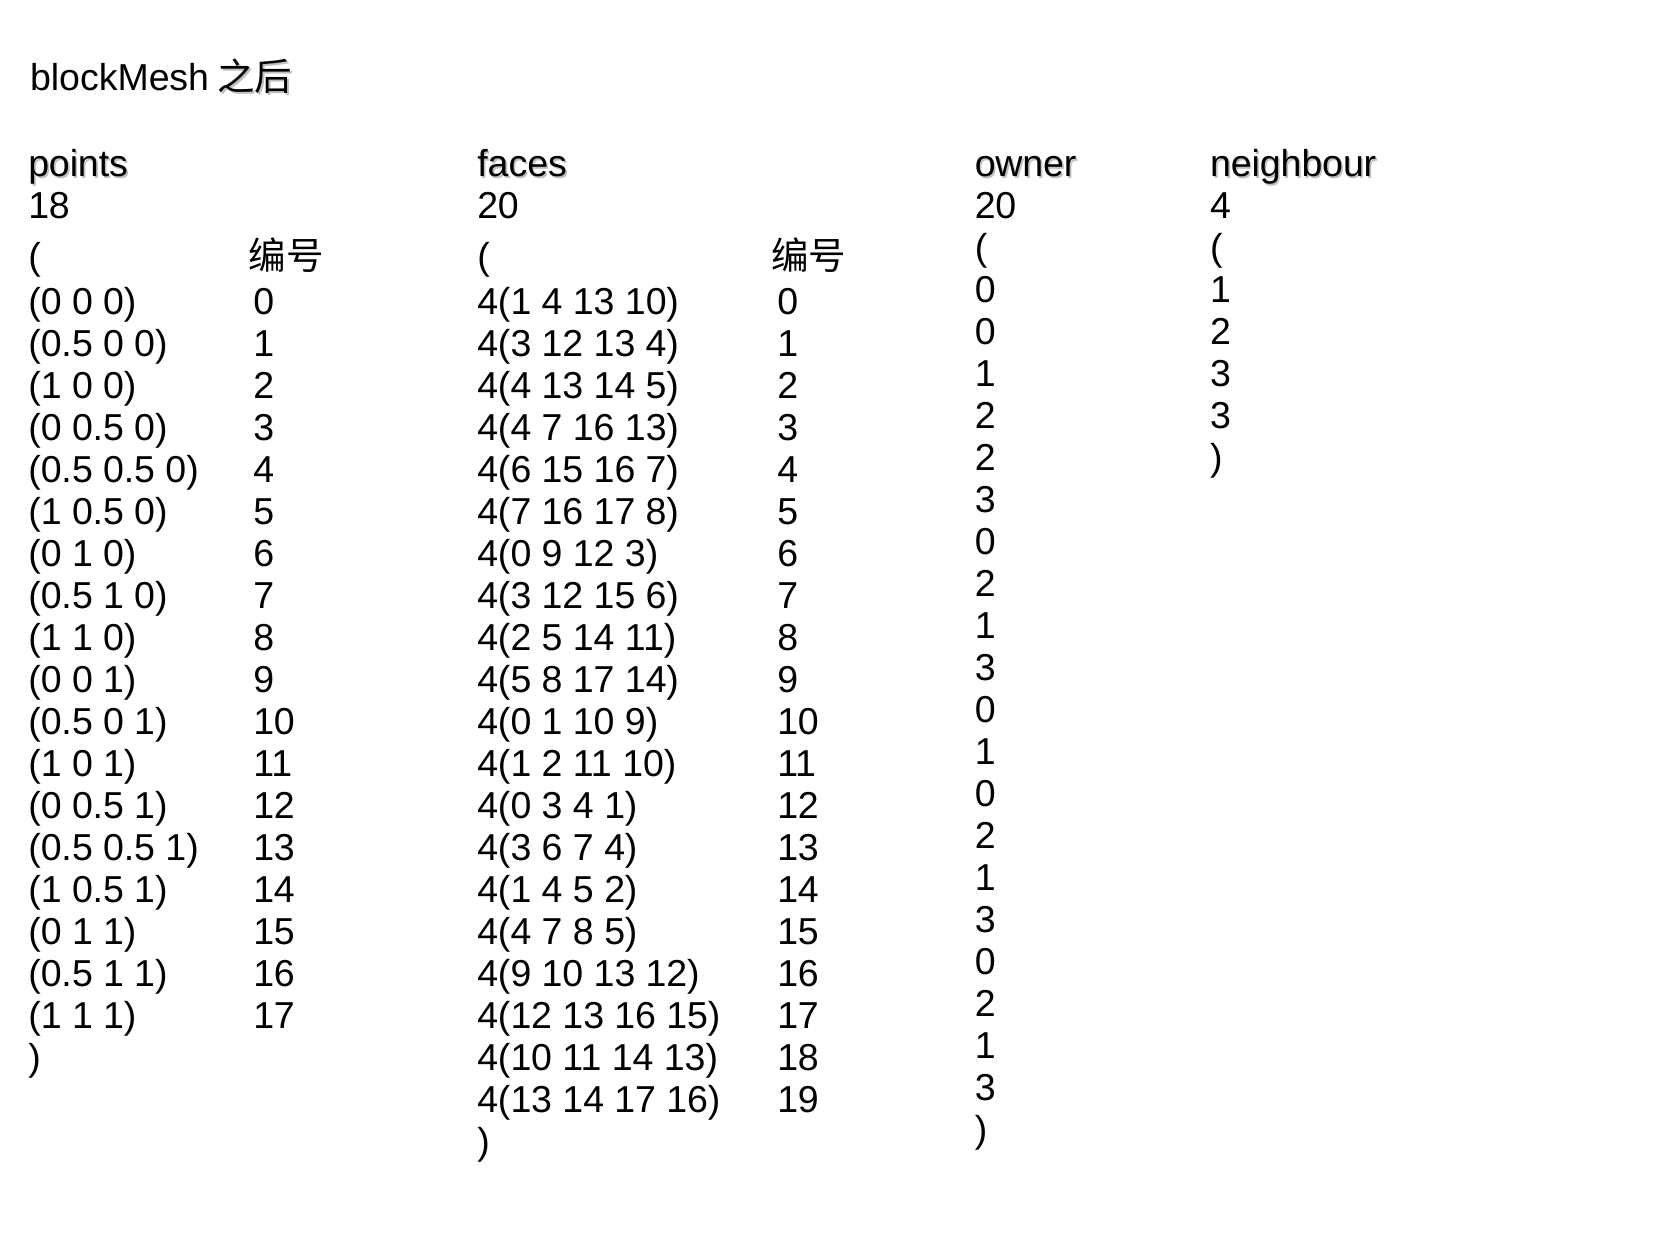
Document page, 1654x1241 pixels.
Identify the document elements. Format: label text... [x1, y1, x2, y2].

text_box neighbour 4 ( 1 2 3 3 ) [1195, 135, 1392, 486]
text_box blockMesh之后 [15, 39, 308, 106]
text_box points 18 ( 编号 (0 0 0) 0 (0.5 0 0) 1 (1 0 0) 2 (0 0.5 0) 3 (0.5 0.5 0) 4 (1 0.5 0) 5 (0 1 0) 6 (0.5 1 0) 7 (1 1 0) 8 (0 0 1) 9 (0.5 0 1) 10 (1 0 1) 11 (0 0.5 1) 12 (0.5 0.5 1) 13 (1 0.5 1) 14 (0 1 1) 15 (0.5 1 1) 16 (1 1 1) 17 ) [13, 135, 339, 1083]
text_box faces 20 ( 编号 4(1 4 13 10) 0 4(3 12 13 4) 1 4(4 13 14 5) 2 4(4 7 16 13) 3 4(6 15 16 7) 4 4(7 16 17 8) 5 4(0 9 12 3) 6 4(3 12 15 6) 7 4(2 5 14 11) 8 4(5 8 17 14) 9 4(0 1 10 9) 10 4(1 2 11 10) 11 4(0 3 4 1) 12 4(3 6 7 4) 13 4(1 4 5 2) 14 4(4 7 8 5) 15 4(9 10 13 12) 16 4(12 13 16 15) 17 4(10 11 14 13) 18 4(13 14 17 16) 19 ) [462, 135, 861, 1167]
text_box owner 20 ( 0 0 1 2 2 3 0 2 1 3 0 1 0 2 1 3 0 2 1 3 ) [960, 135, 1092, 1158]
